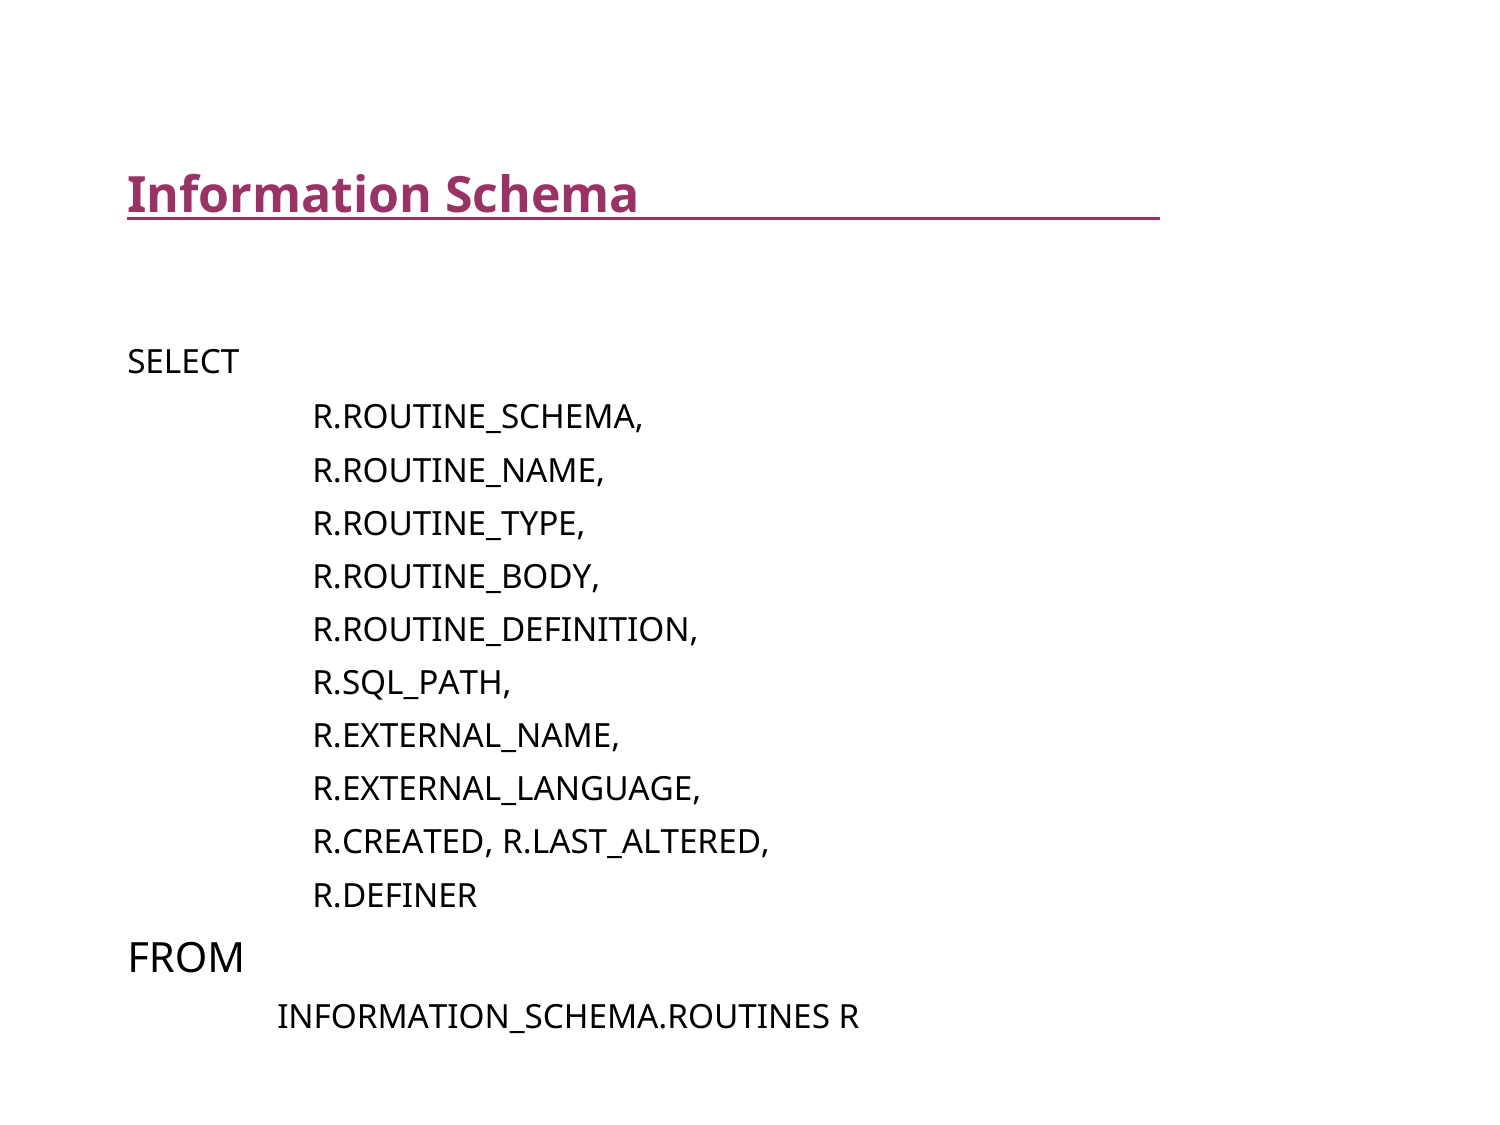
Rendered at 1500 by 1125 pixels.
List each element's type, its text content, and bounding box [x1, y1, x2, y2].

list SELECT R.ROUTINE_SCHEMA, R.ROUTINE_NAME, R.ROUTINE_TYPE, R.ROUTINE_BODY, R.ROUTINE_DEFINITION, R.SQL_PATH, R.EXTERNAL_NAME, R.EXTERNAL_LANGUAGE, R.CREATED, R.LAST_ALTERED, R.DEFINER FROM INFORMATION_SCHEMA.ROUTINES R [112, 324, 1388, 1015]
title Information Schema [112, 76, 1388, 311]
